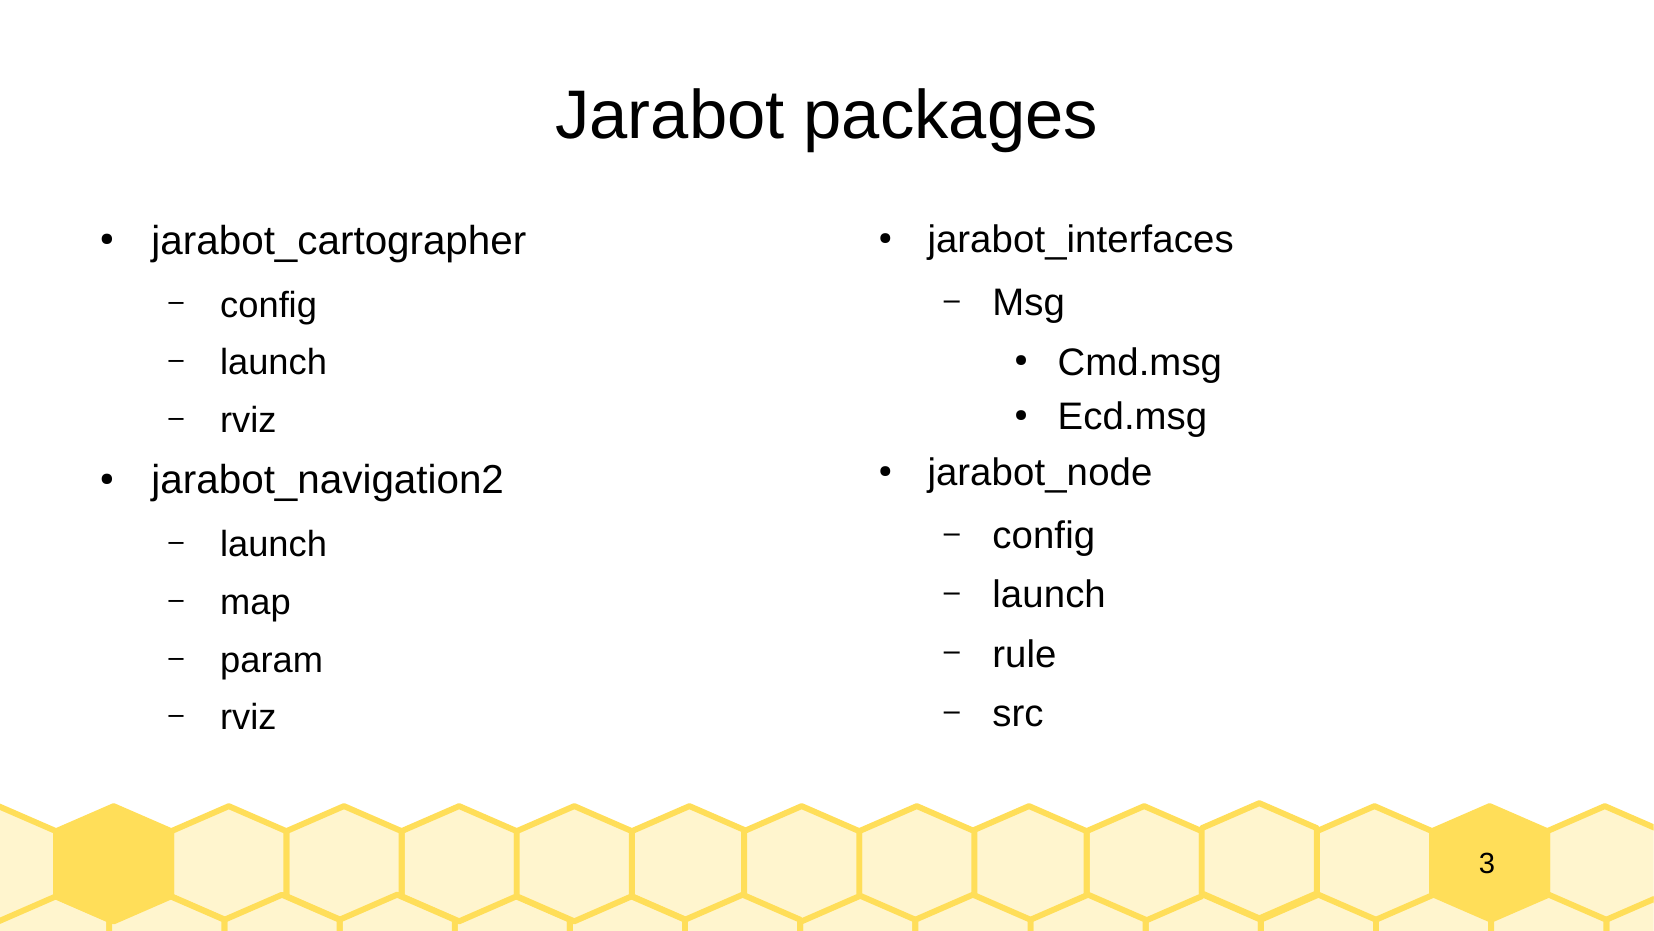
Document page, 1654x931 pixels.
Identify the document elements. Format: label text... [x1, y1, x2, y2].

list jarabot_interfaces Msg Cmd.msg Ecd.msg jarabot_node config launch rule src [862, 217, 1589, 739]
title Jarabot packages [82, 37, 1571, 193]
list jarabot_cartographer config launch rviz jarabot_navigation2 launch map param rviz [82, 217, 809, 739]
